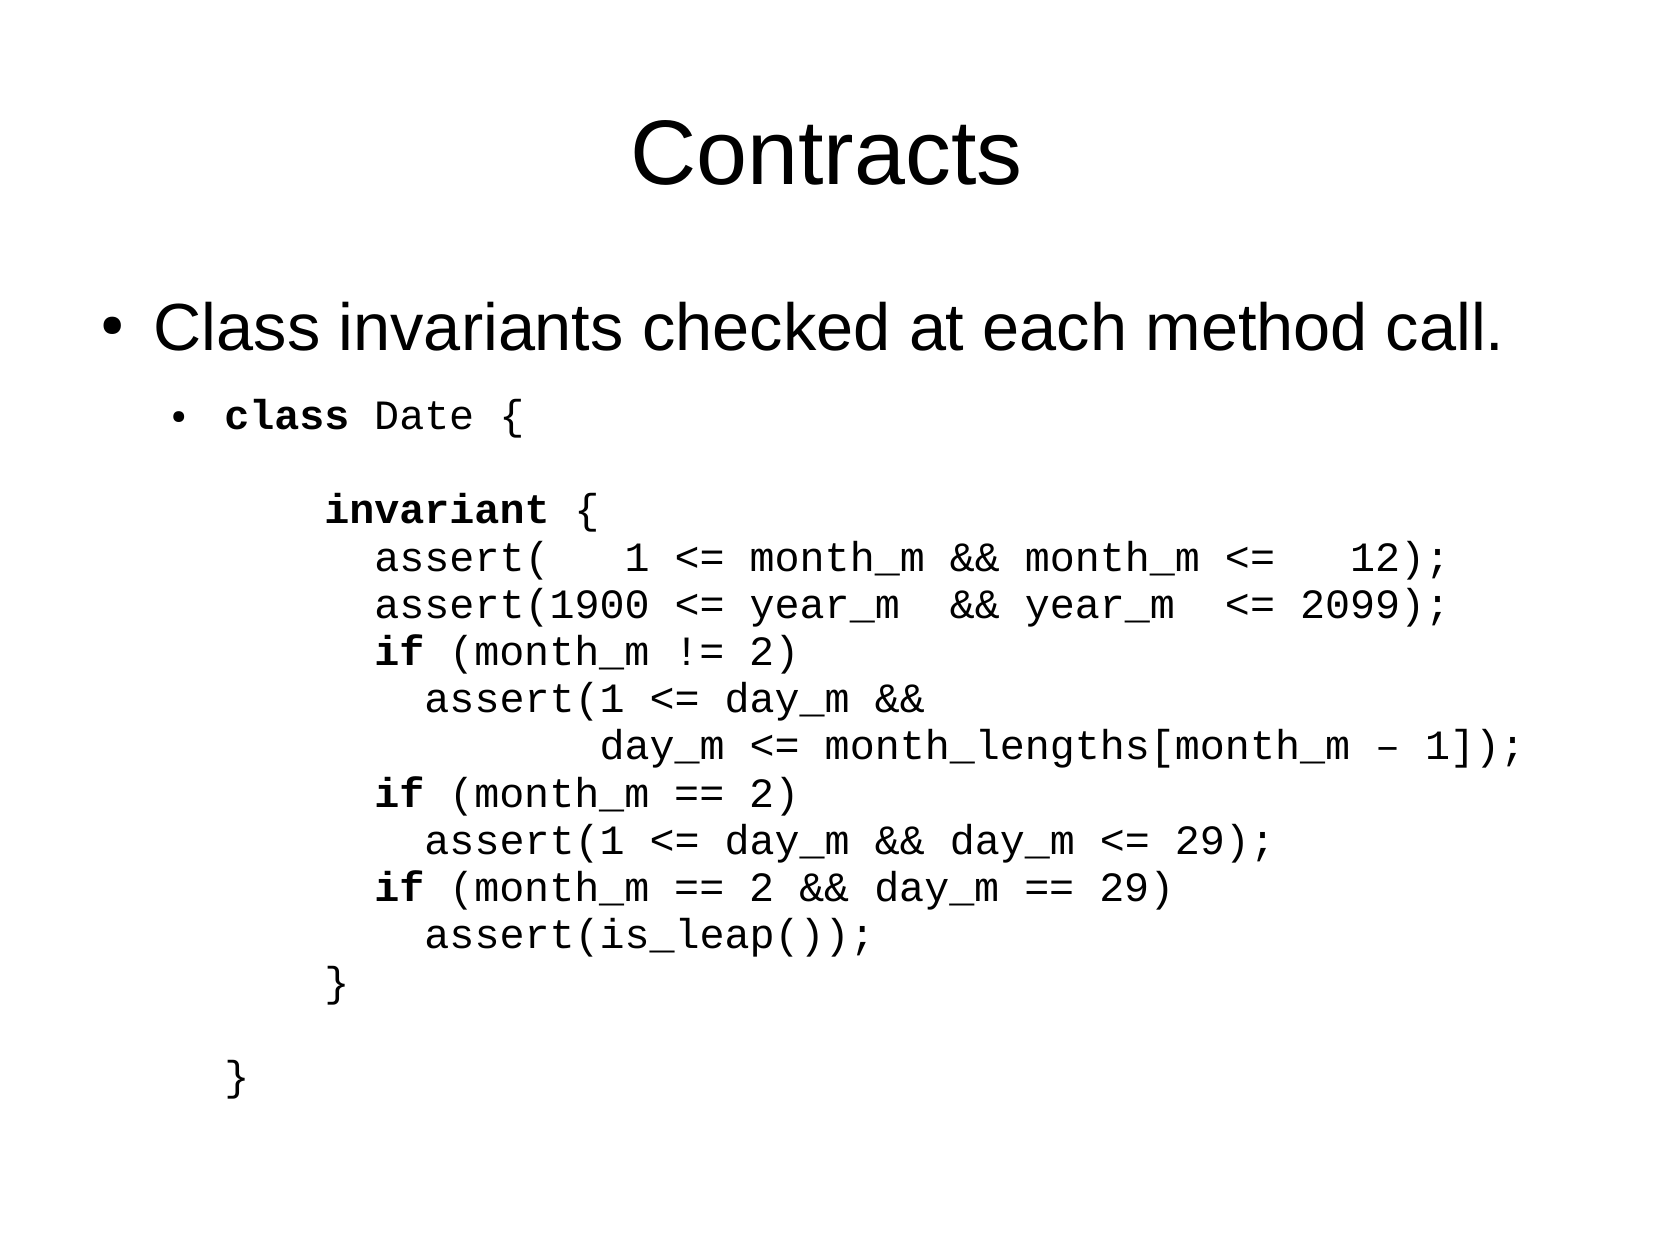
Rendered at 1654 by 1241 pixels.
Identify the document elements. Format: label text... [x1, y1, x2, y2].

title Contracts [82, 56, 1571, 250]
list Class invariants checked at each method call. class Date { invariant { assert( 1 <= month_m && month_m <= 12); assert(1900 <= year_m && year_m <= 2099); if (month_m != 2) assert(1 <= day_m && day_m <= month_lengths[month_m – 1]); if (month_m == 2) assert(1 <= day_m && day_m <= 29); if (month_m == 2 && day_m == 29) assert(is_leap()); } } [82, 290, 1571, 1094]
